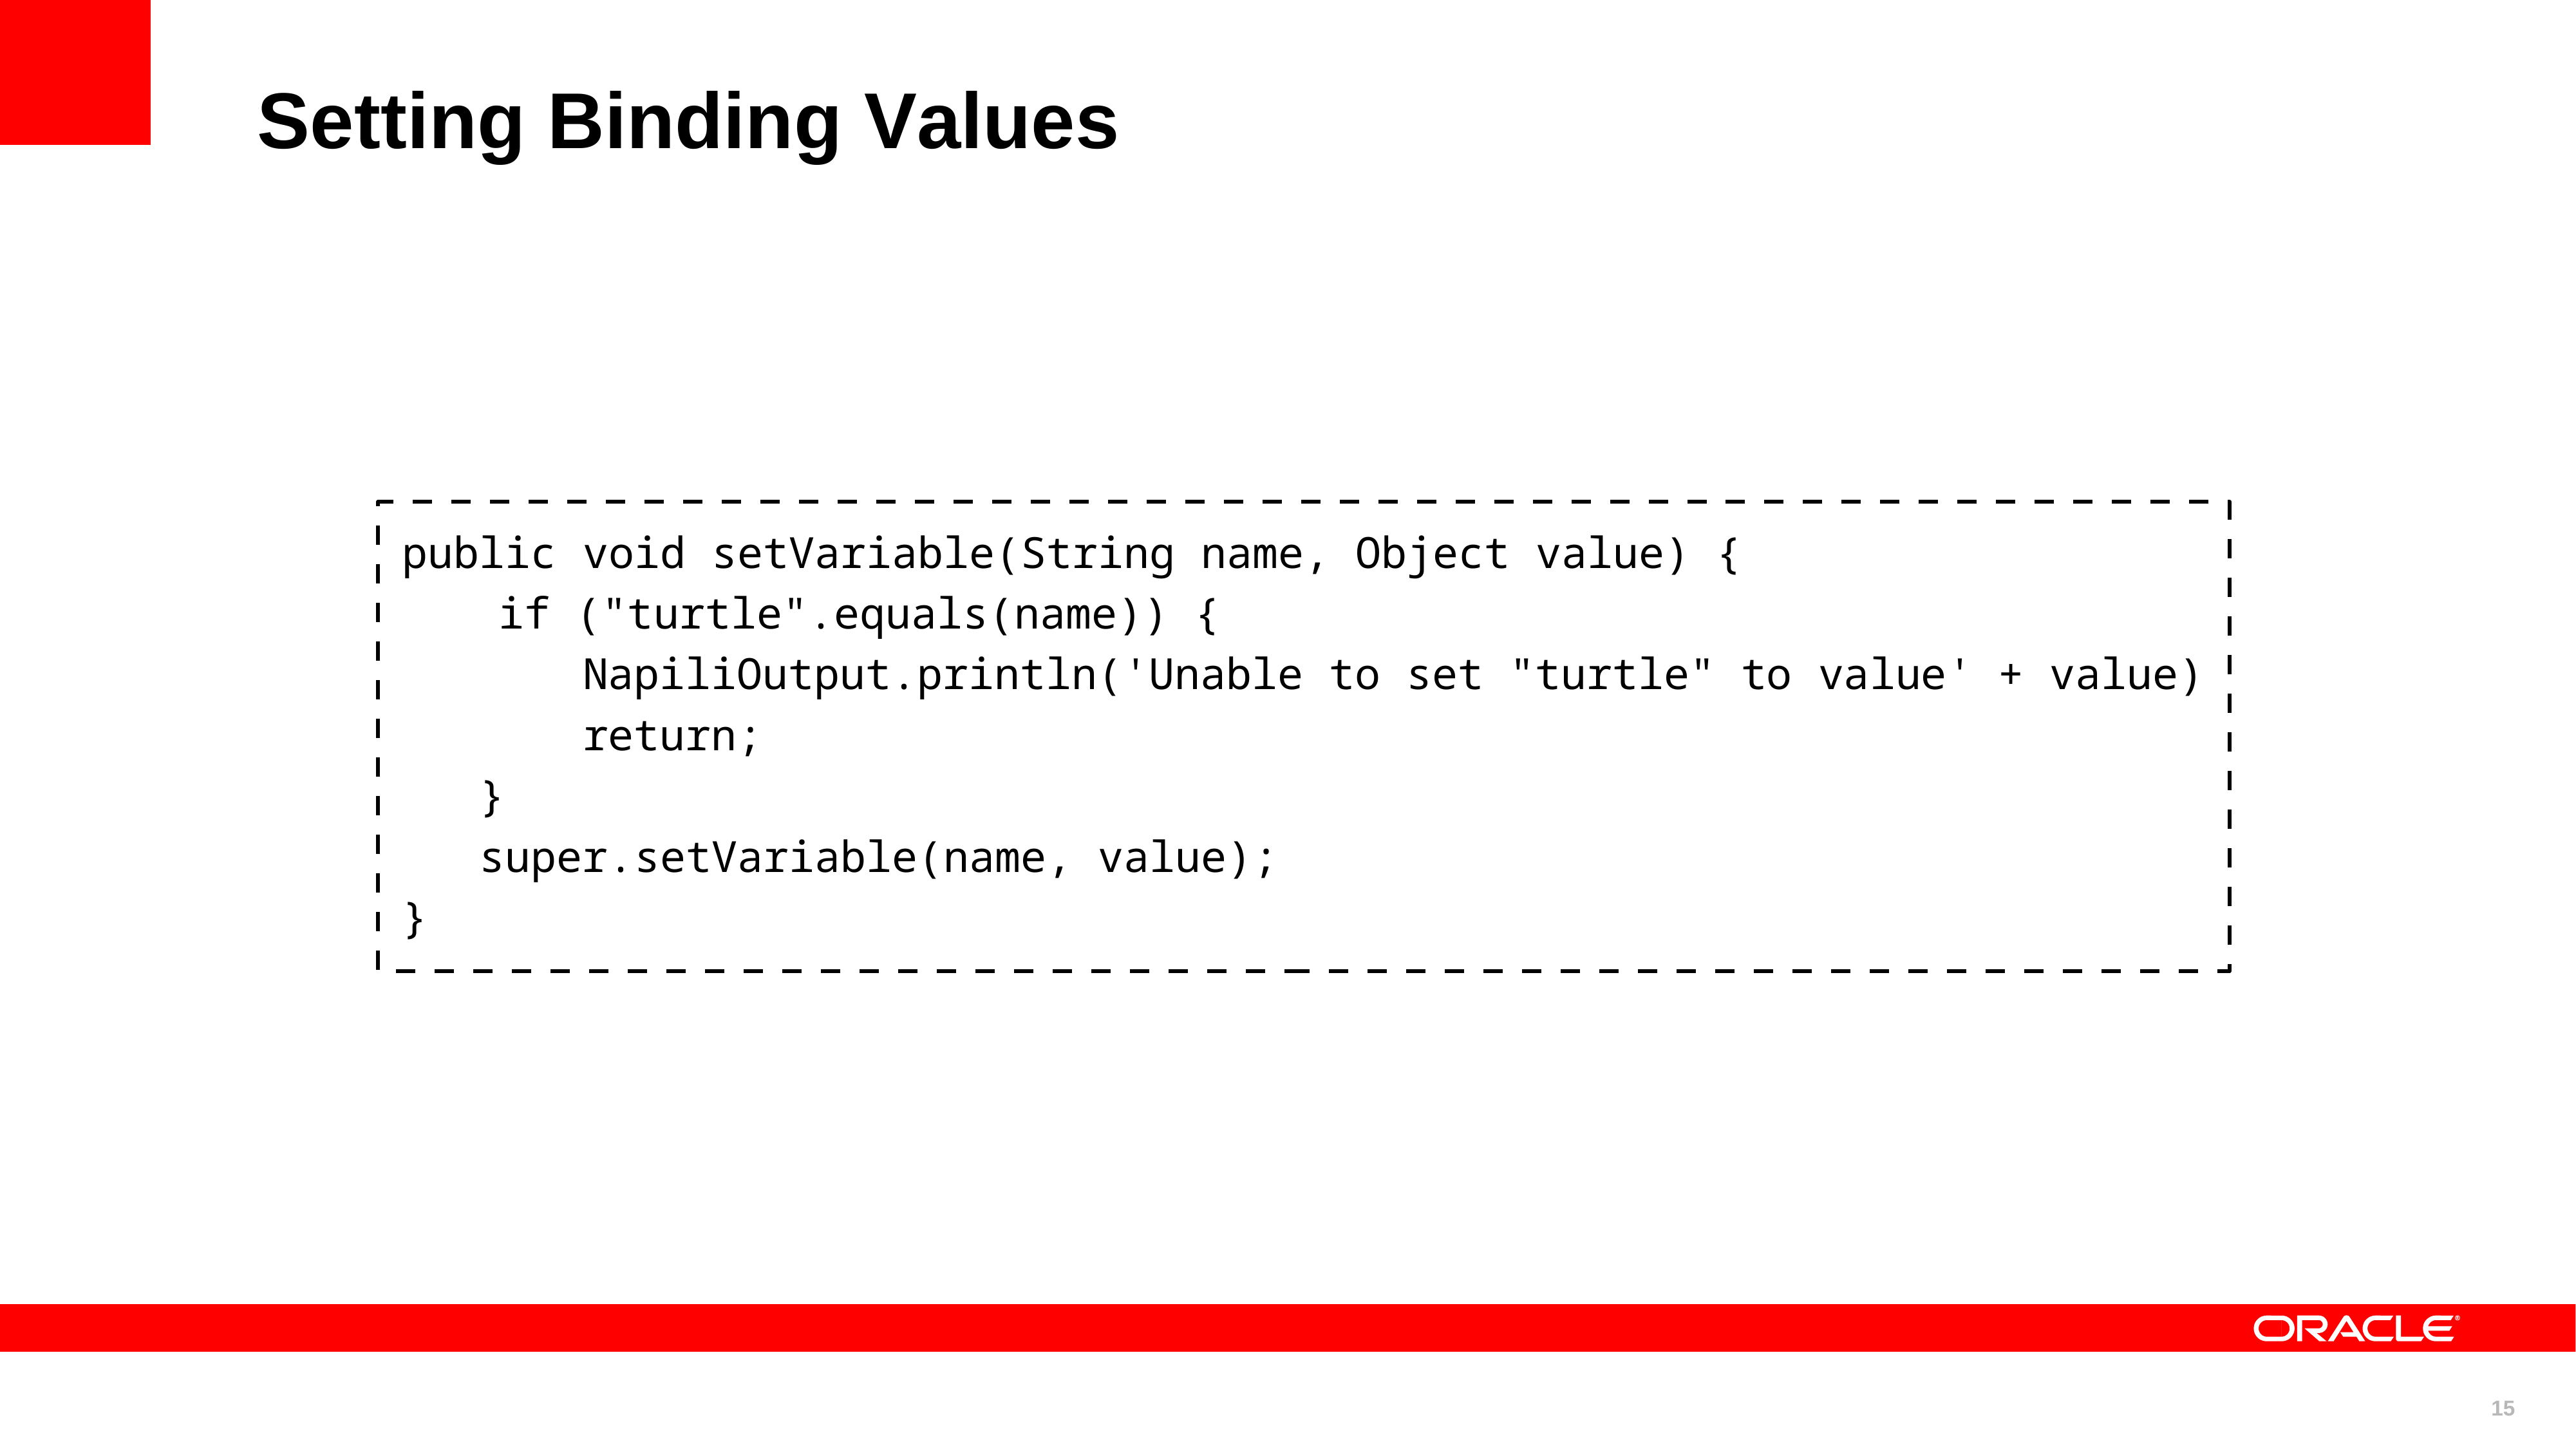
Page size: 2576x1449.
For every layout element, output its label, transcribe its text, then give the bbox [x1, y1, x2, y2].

picture [0, 1304, 2576, 1352]
title Setting Binding Values [257, 69, 2318, 251]
list [258, 337, 2318, 1256]
picture [0, 0, 151, 145]
text_box public void setVariable(String name, Object value) { if ("turtle".equals(name)) { NapiliOutput.println('Unable to set "turtle" to value' + value) return; } super.setVariable(name, value); } [378, 502, 2230, 971]
